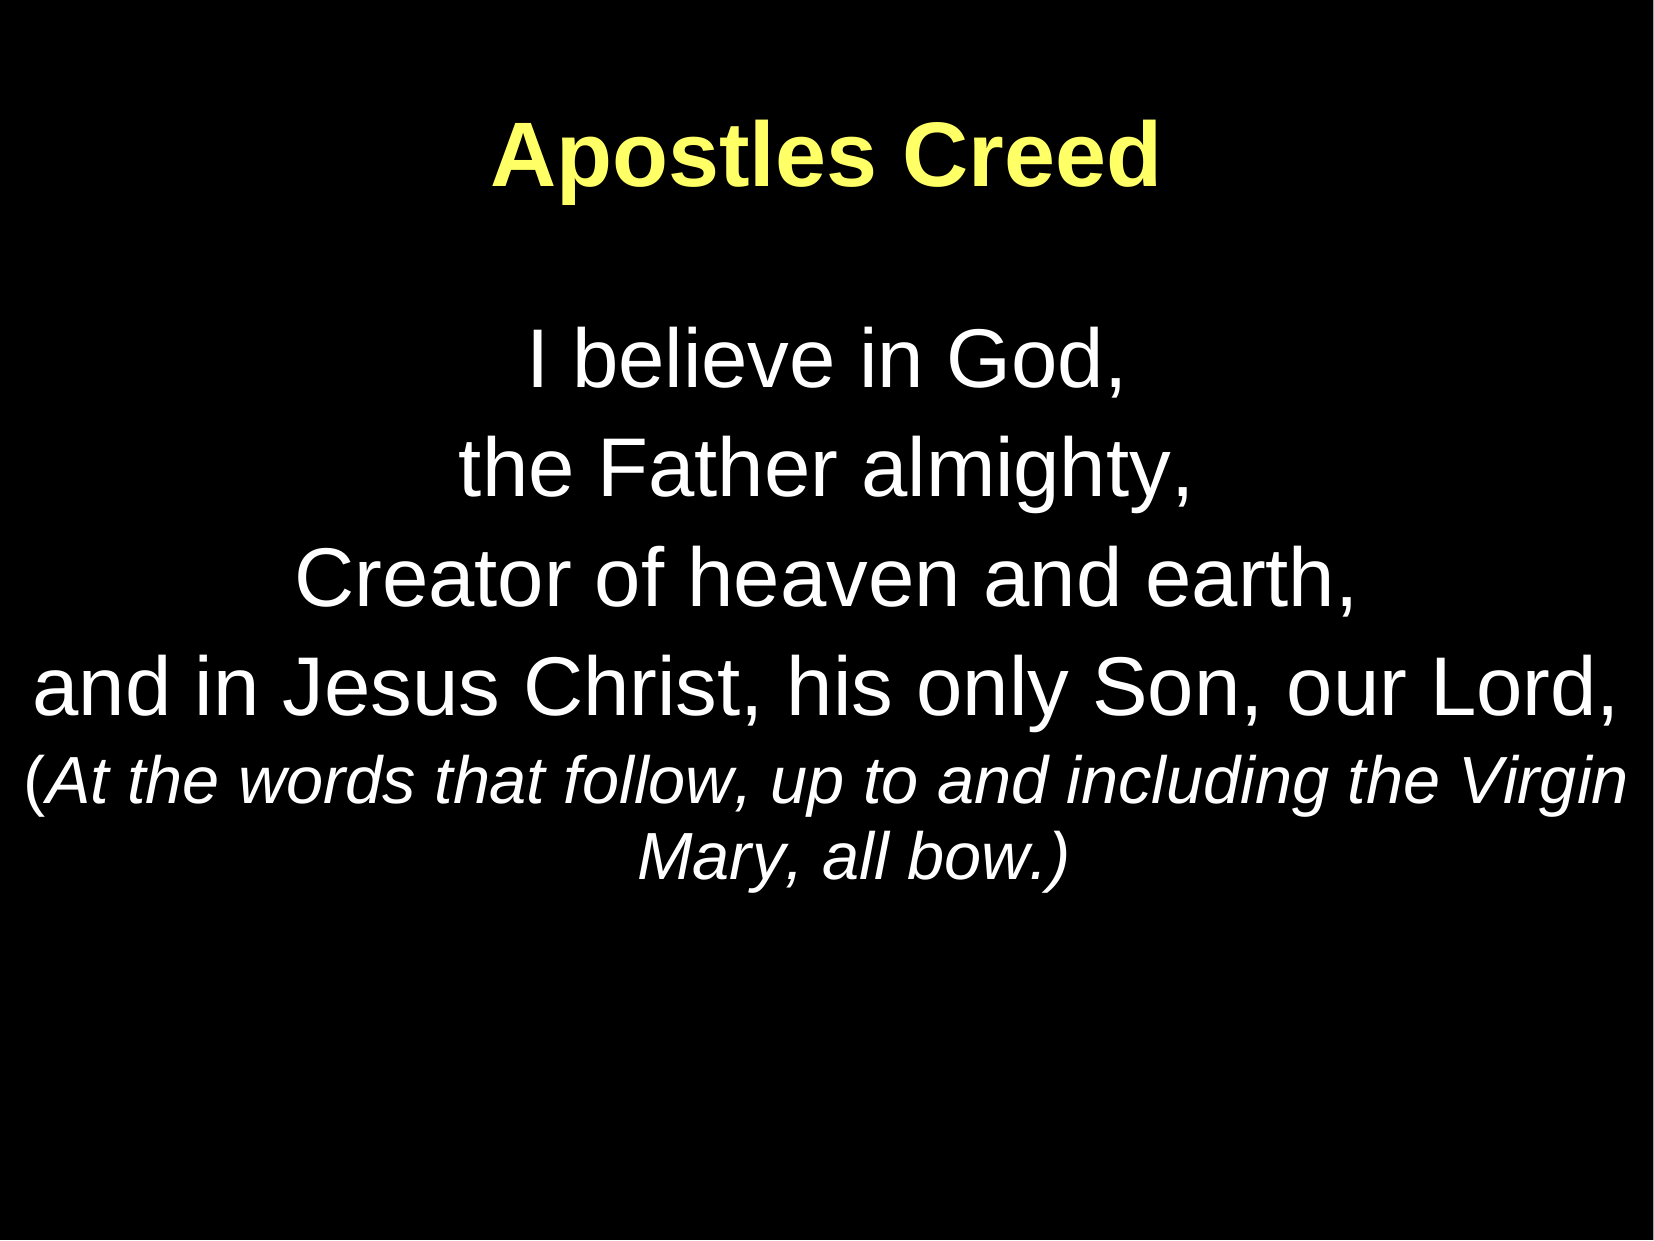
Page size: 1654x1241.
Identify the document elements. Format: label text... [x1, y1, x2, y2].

title Apostles Creed [82, 49, 1571, 257]
list I believe in God, the Father almighty, Creator of heaven and earth, and in Jesus Christ, his only Son, our Lord, (At the words that follow, up to and including the Virgin Mary, all bow.) [0, 307, 1654, 1241]
